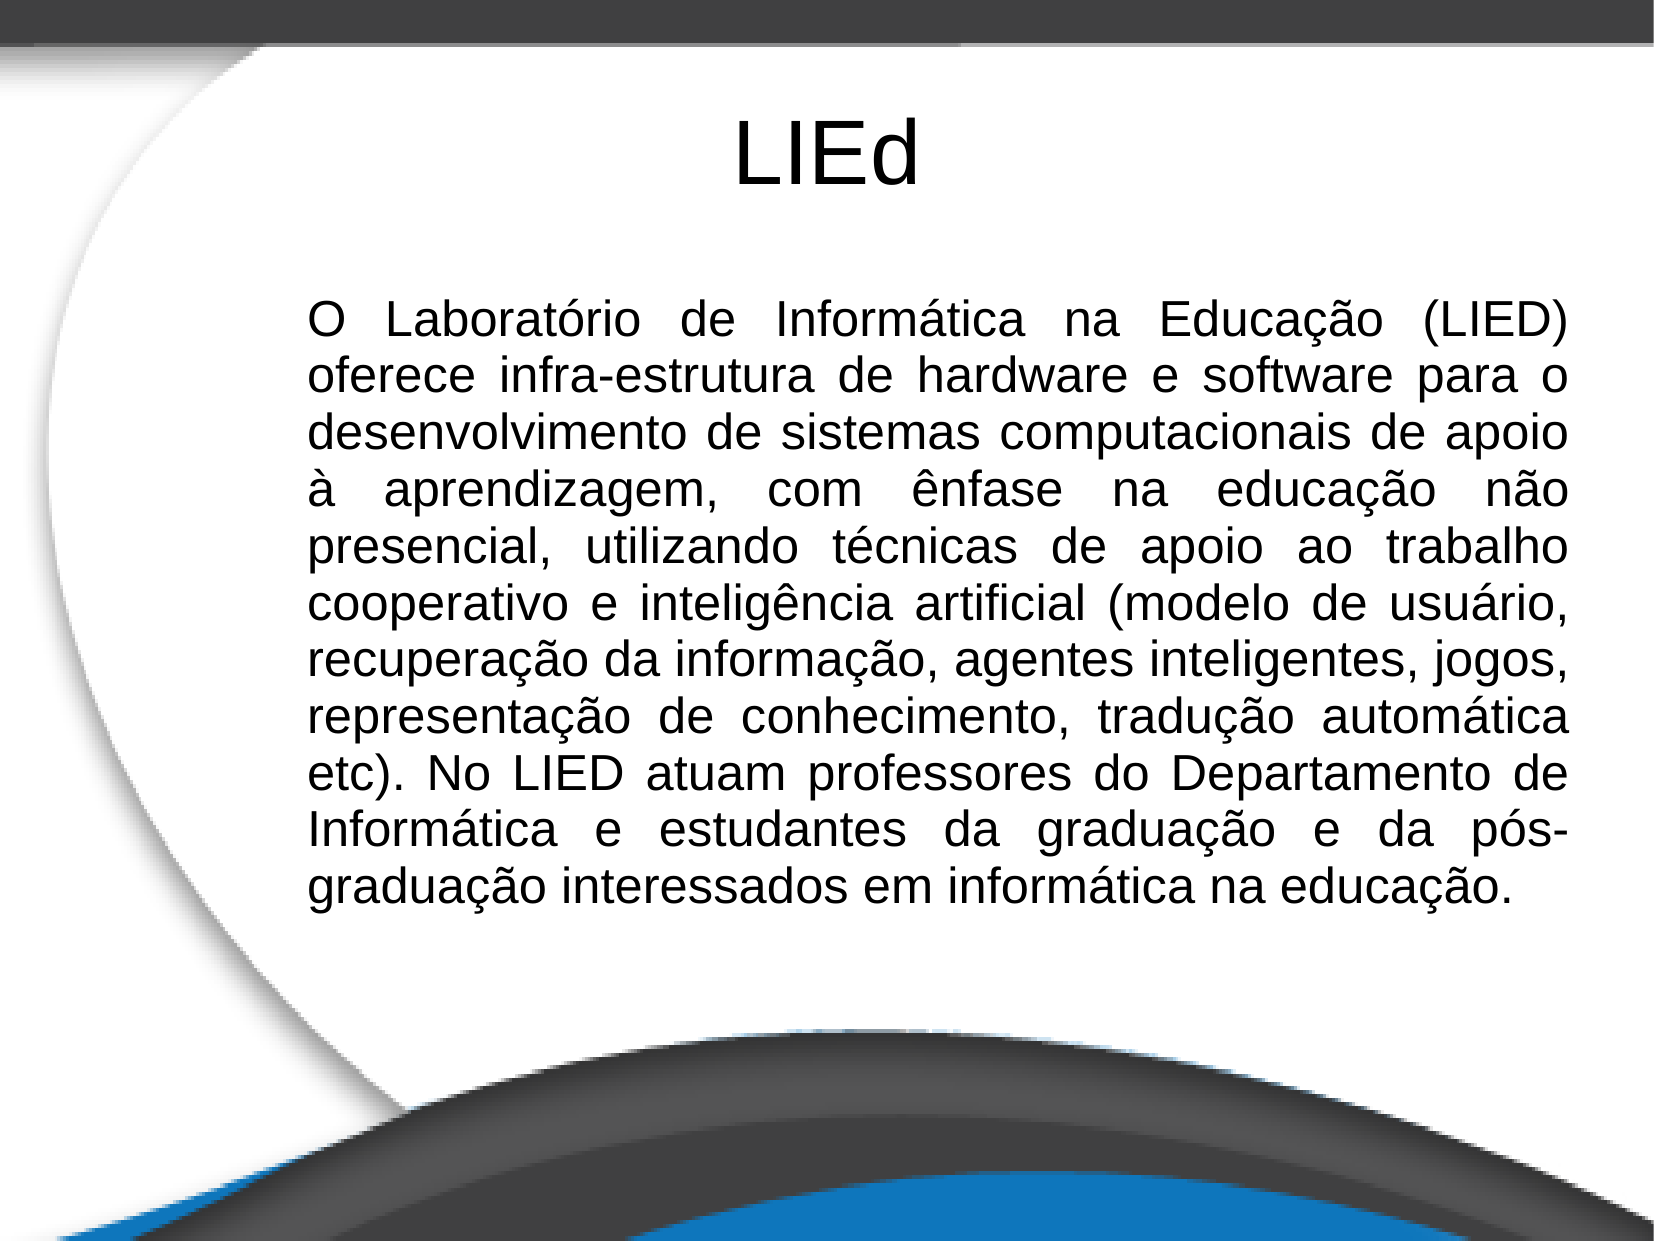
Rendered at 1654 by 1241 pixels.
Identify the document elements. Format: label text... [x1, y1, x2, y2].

list O Laboratório de Informática na Educação (LIED) oferece infra-estrutura de hardware e software para o desenvolvimento de sistemas computacionais de apoio à aprendizagem, com ênfase na educação não presencial, utilizando técnicas de apoio ao trabalho cooperativo e inteligência artificial (modelo de usuário, recuperação da informação, agentes inteligentes, jogos, representação de conhecimento, tradução automática etc). No LIED atuam professores do Departamento de Informática e estudantes da graduação e da pós-graduação interessados em informática na educação. [307, 290, 1571, 922]
picture [0, 0, 1654, 1241]
title LIEd [82, 49, 1571, 257]
